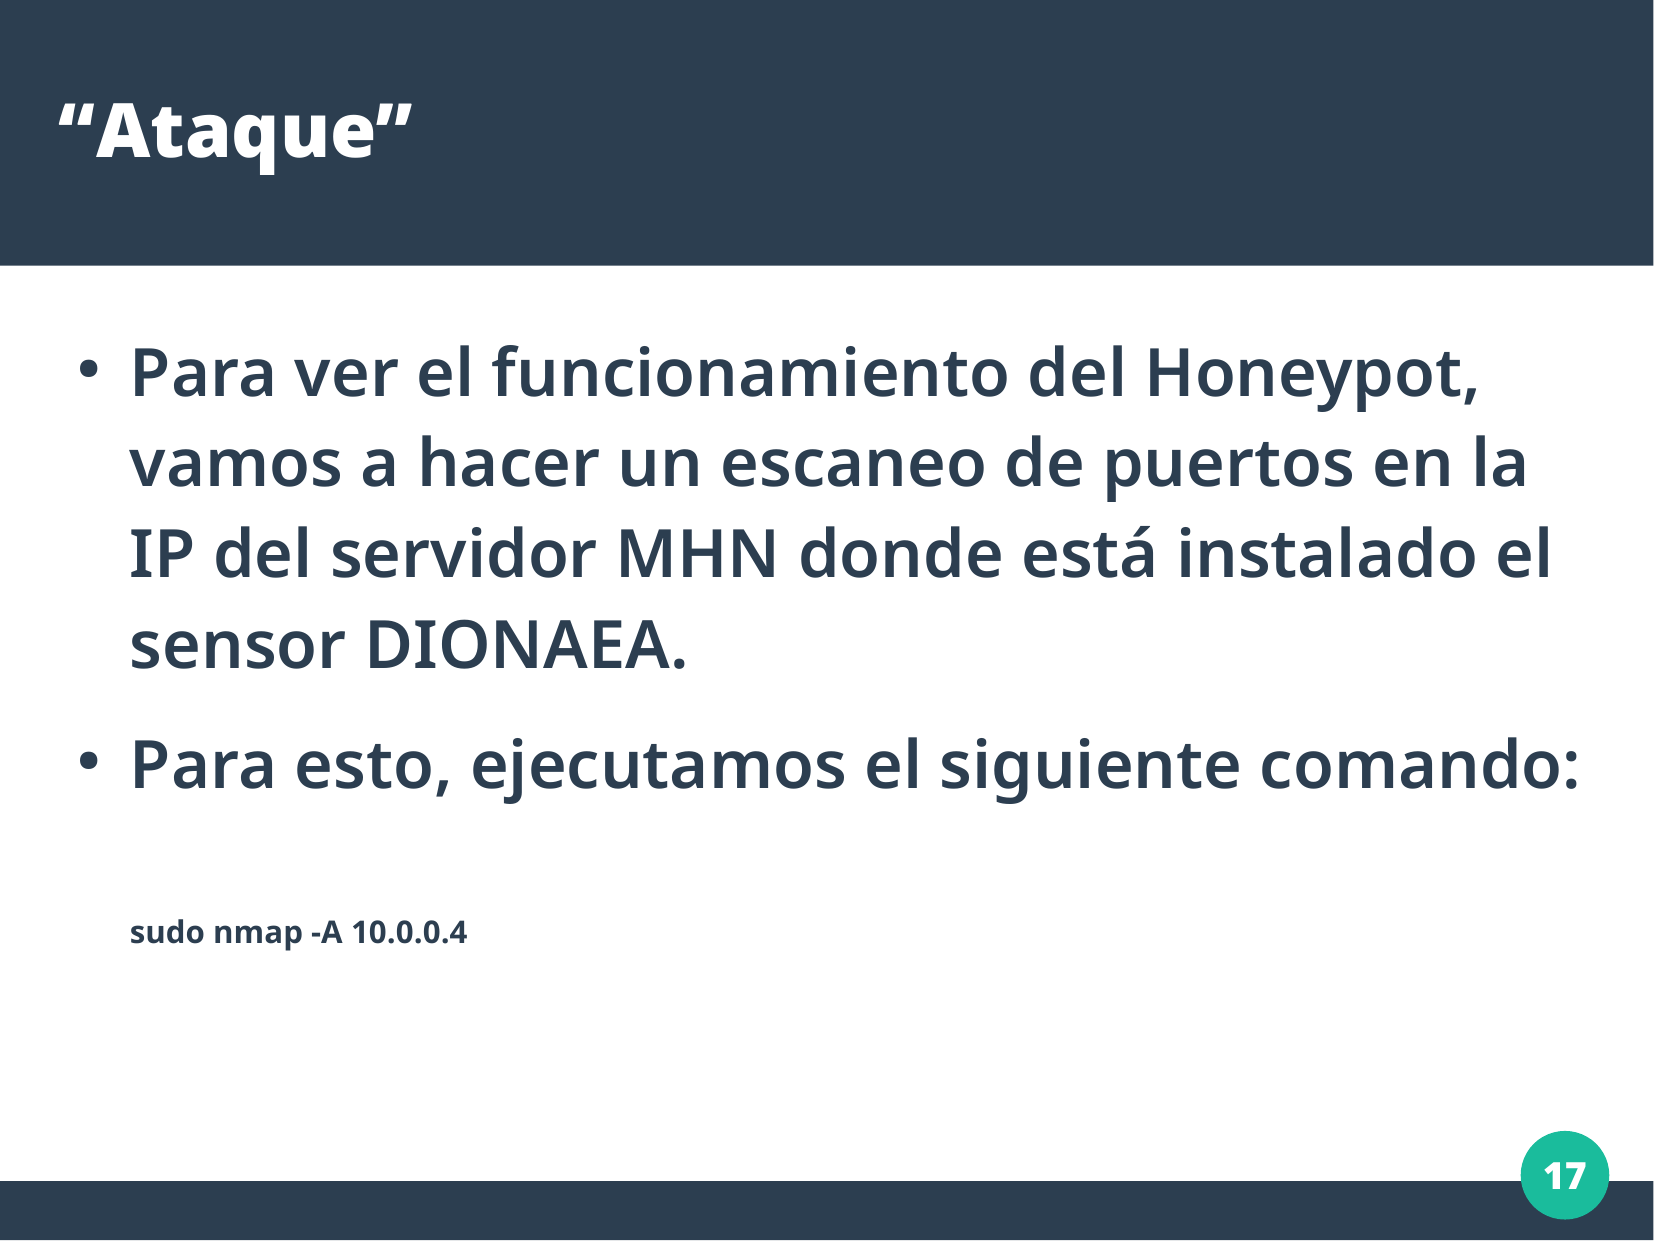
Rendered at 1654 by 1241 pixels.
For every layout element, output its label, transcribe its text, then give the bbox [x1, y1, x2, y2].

list Para ver el funcionamiento del Honeypot, vamos a hacer un escaneo de puertos en la IP del servidor MHN donde está instalado el sensor DIONAEA. Para esto, ejecutamos el siguiente comando: sudo nmap -A 10.0.0.4 [59, 324, 1595, 1152]
title “Ataque” [59, 49, 1595, 207]
